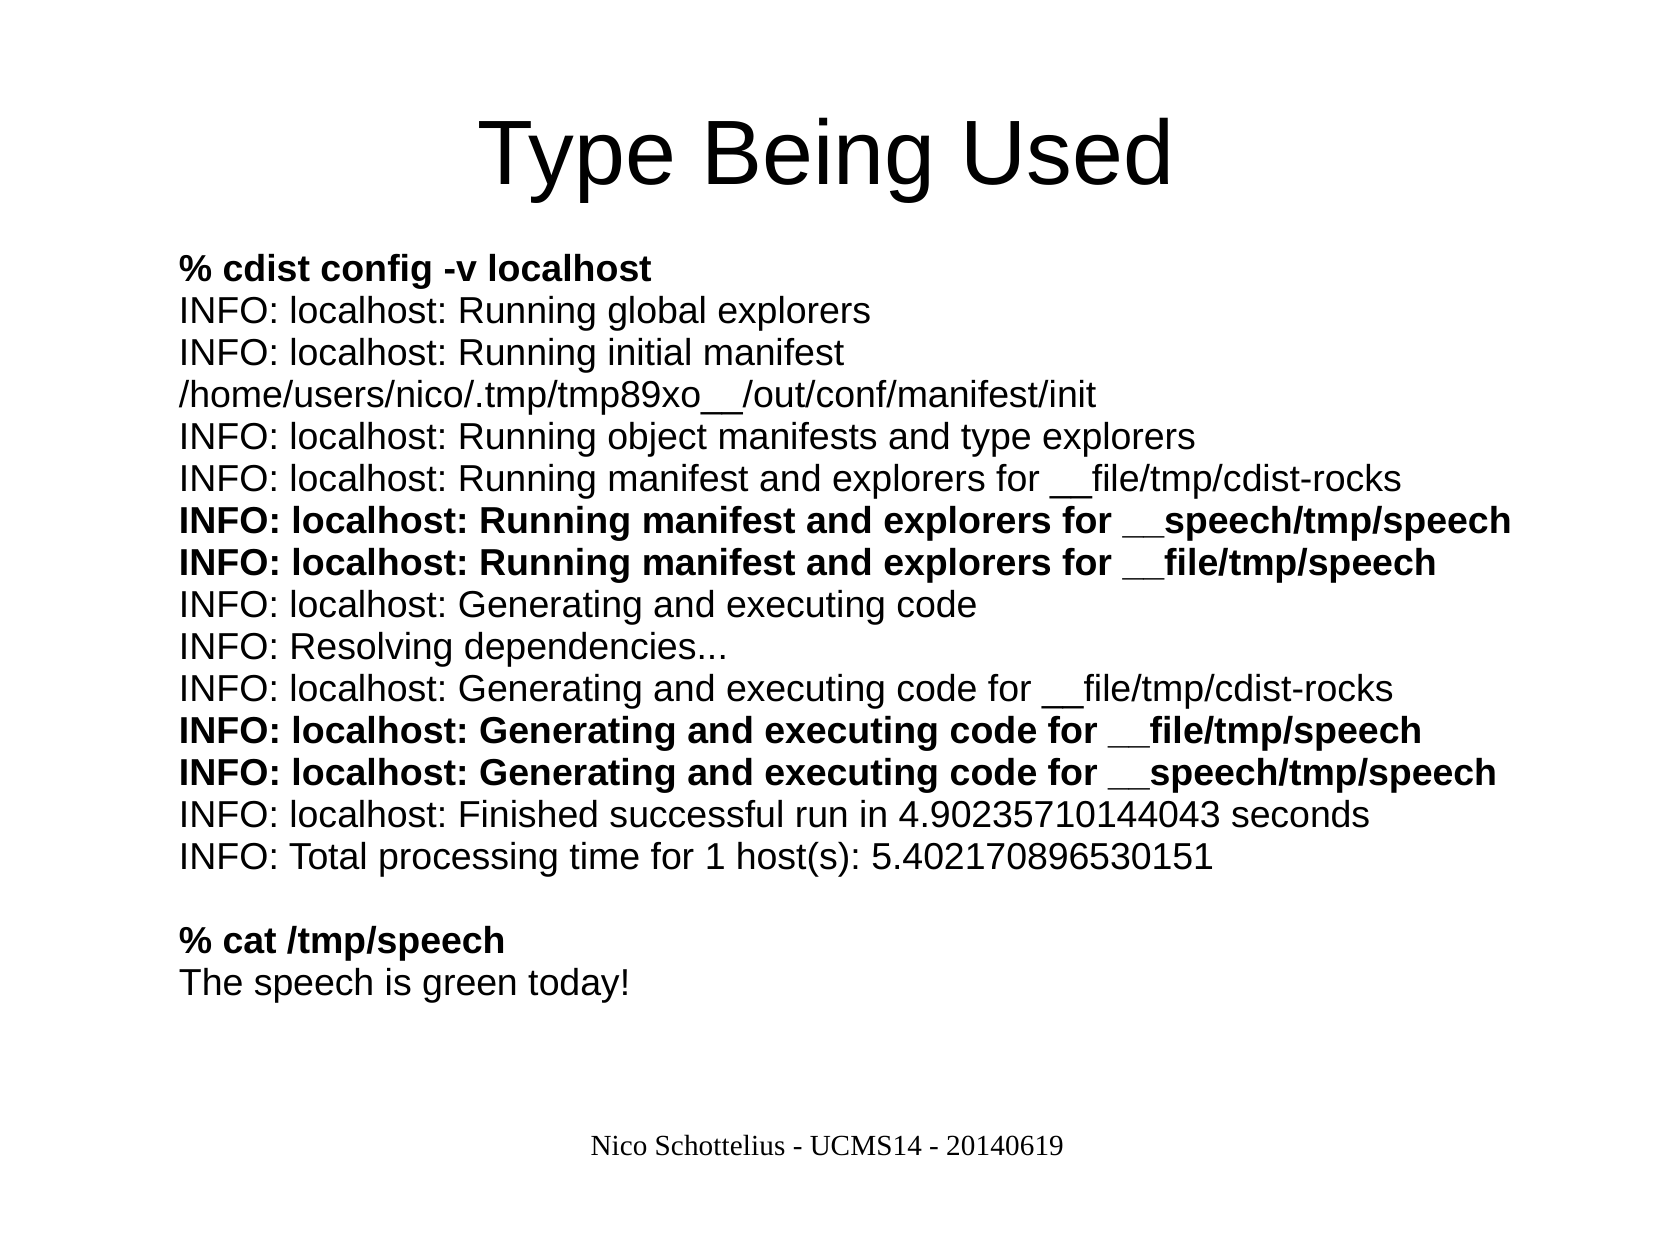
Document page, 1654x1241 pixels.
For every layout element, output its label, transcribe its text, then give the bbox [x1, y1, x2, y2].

title Type Being Used [82, 49, 1571, 257]
text_box % cdist config -v localhost INFO: localhost: Running global explorers INFO: localhost: Running initial manifest /home/users/nico/.tmp/tmp89xo__/out/conf/manifest/init INFO: localhost: Running object manifests and type explorers INFO: localhost: Running manifest and explorers for __file/tmp/cdist-rocks INFO: localhost: Running manifest and explorers for __speech/tmp/speech INFO: localhost: Running manifest and explorers for __file/tmp/speech INFO: localhost: Generating and executing code INFO: Resolving dependencies... INFO: localhost: Generating and executing code for __file/tmp/cdist-rocks INFO: localhost: Generating and executing code for __file/tmp/speech INFO: localhost: Generating and executing code for __speech/tmp/speech INFO: localhost: Finished successful run in 4.90235710144043 seconds INFO: Total processing time for 1 host(s): 5.402170896530151 % cat /tmp/speech The speech is green today! [164, 239, 1545, 1241]
